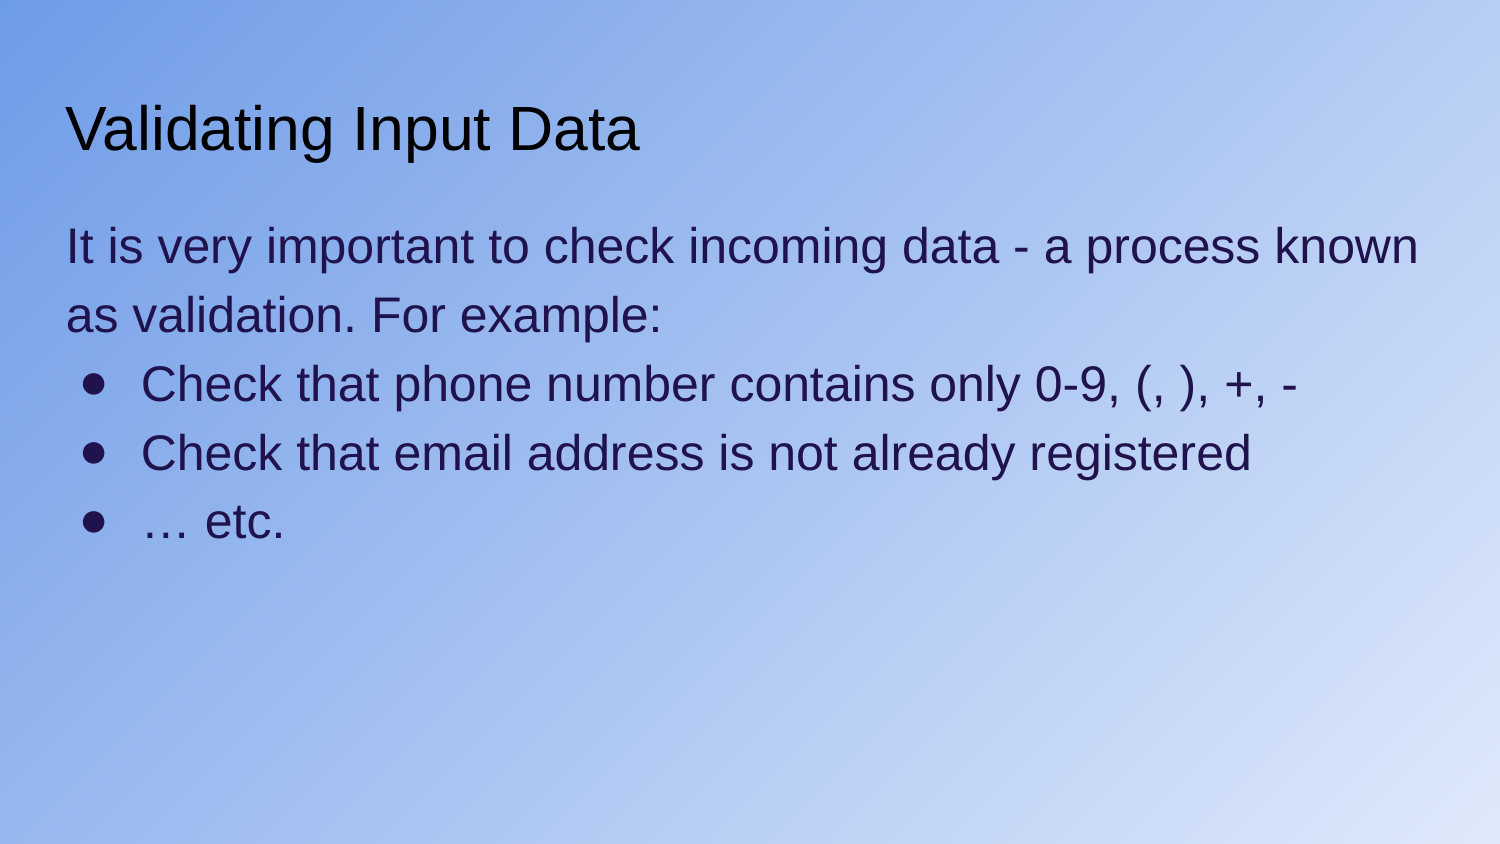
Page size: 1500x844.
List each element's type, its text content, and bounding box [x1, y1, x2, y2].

text_box Validating Input Data [51, 72, 1449, 167]
text_box It is very important to check incoming data - a process known as validation. For example: Check that phone number contains only 0-9, (, ), +, - Check that email address is not already registered … etc. [51, 189, 1449, 750]
